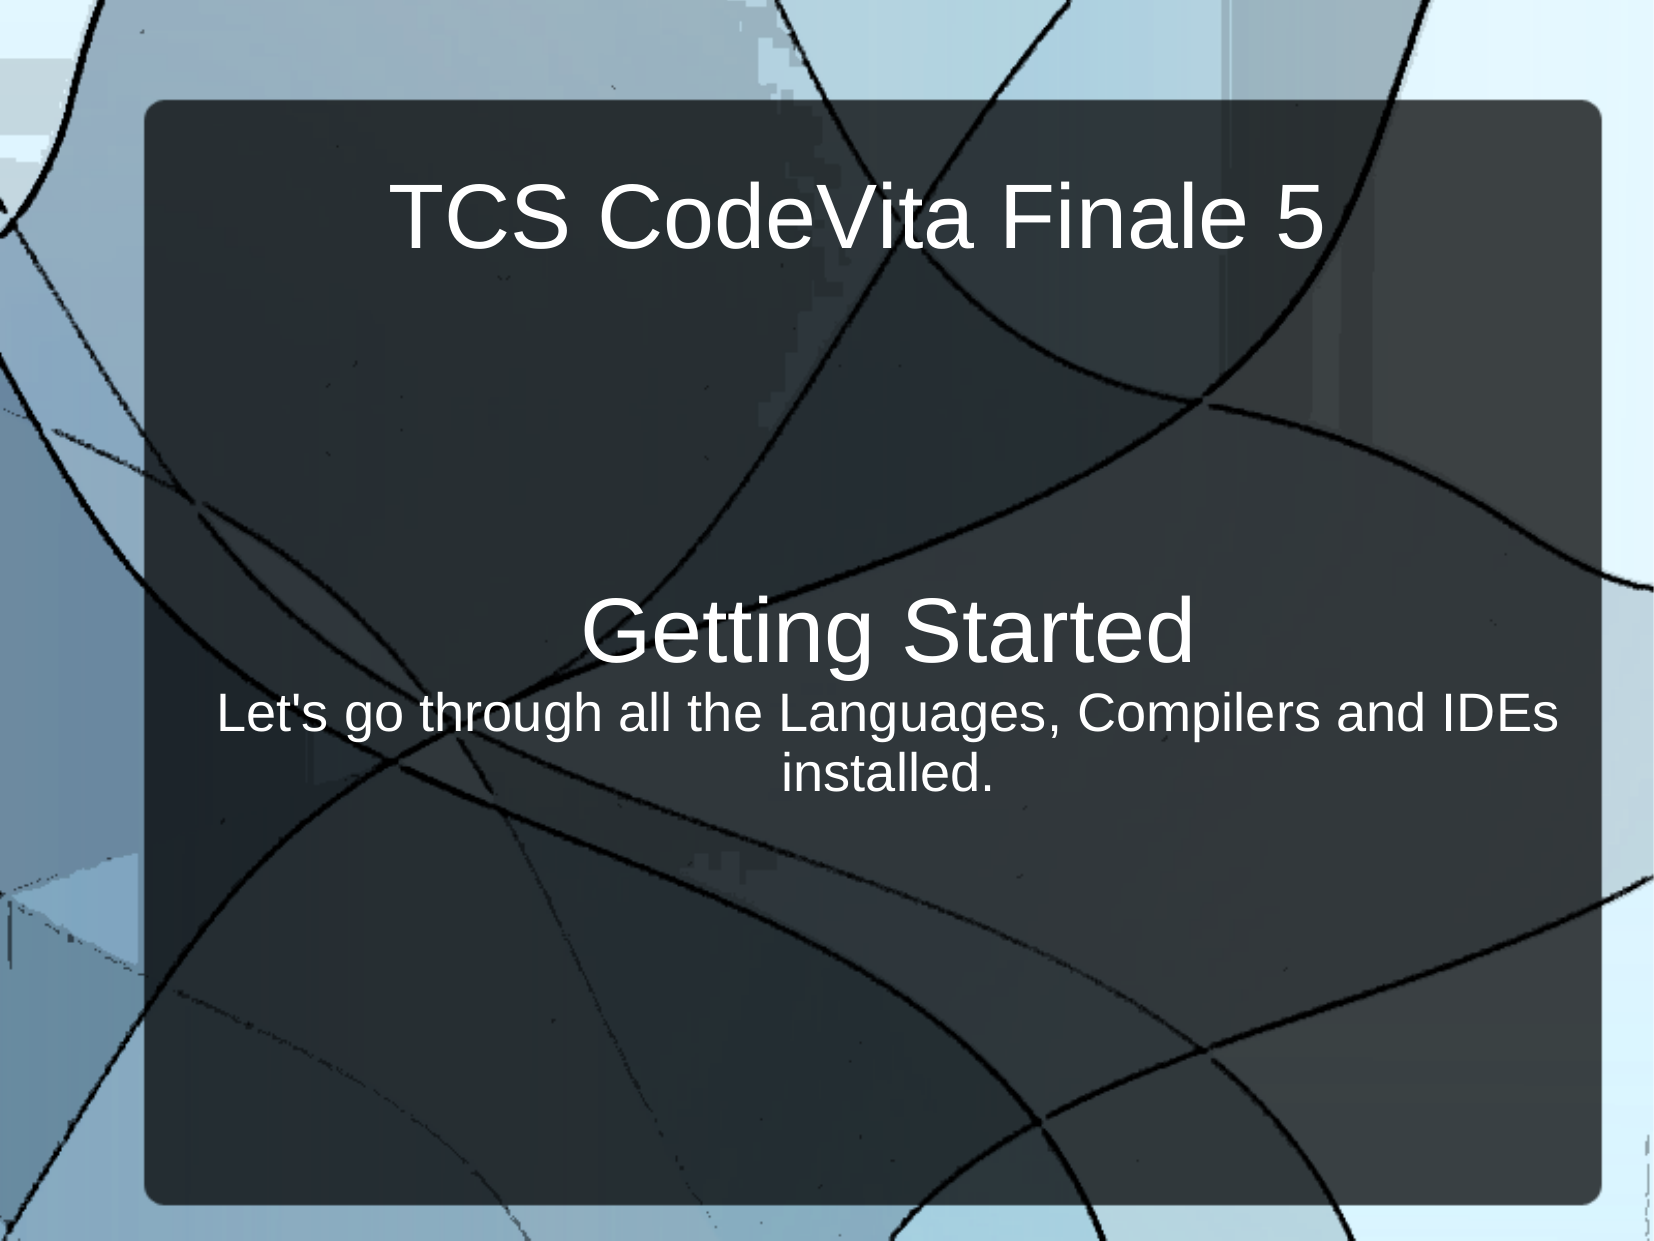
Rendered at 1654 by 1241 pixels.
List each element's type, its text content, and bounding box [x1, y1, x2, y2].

subtitle Getting Started Let's go through all the Languages, Compilers and IDEs installed. [206, 349, 1571, 1034]
title TCS CodeVita Finale 5 [159, 108, 1583, 325]
picture [0, 0, 1654, 1241]
